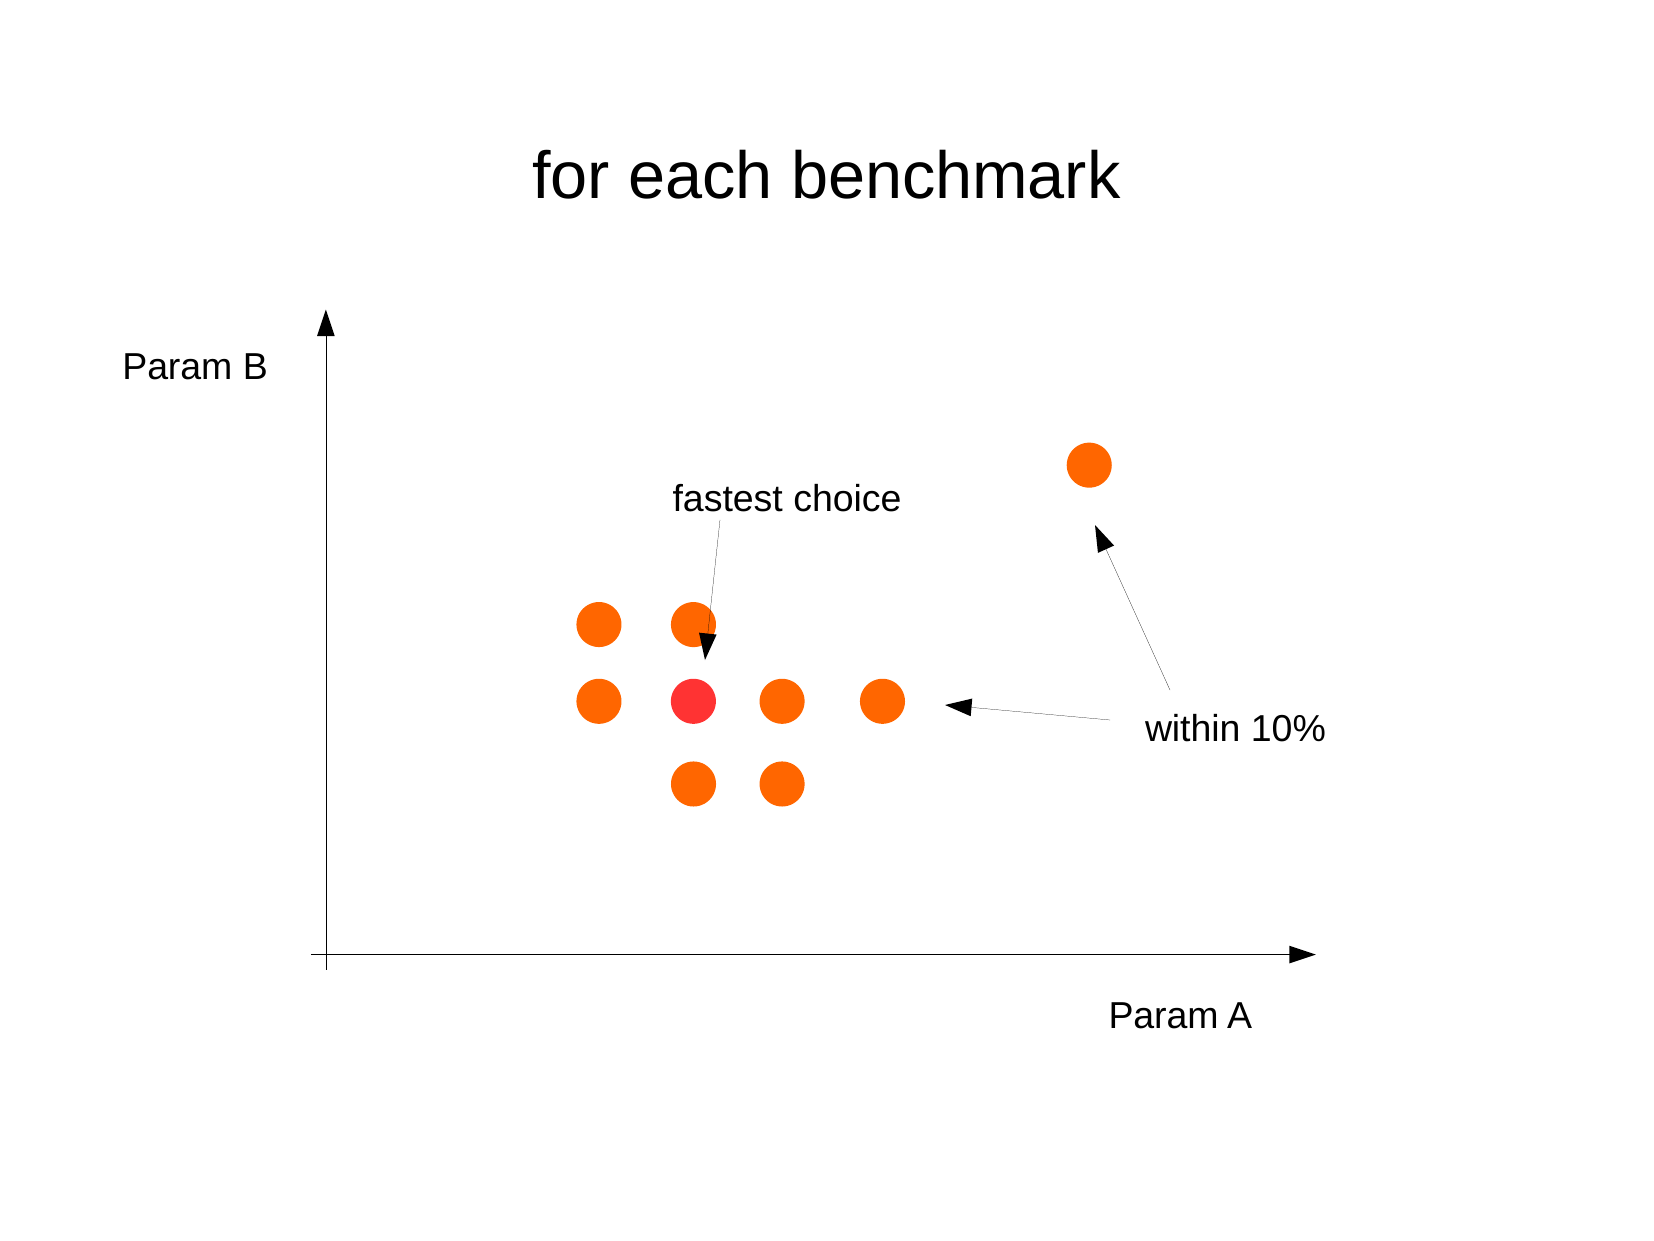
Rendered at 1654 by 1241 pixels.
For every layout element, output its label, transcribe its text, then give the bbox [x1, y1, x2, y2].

text_box [1066, 442, 1112, 488]
text_box within 10% [1130, 700, 1341, 751]
text_box [759, 761, 805, 807]
text_box [576, 602, 622, 648]
text_box [759, 678, 805, 724]
text_box [859, 678, 906, 724]
text_box [709, 610, 716, 634]
text_box Param A [1093, 987, 1267, 1038]
text_box [576, 678, 622, 724]
text_box [670, 761, 717, 807]
text_box Param B [107, 337, 283, 388]
text_box [670, 602, 710, 648]
text_box for each benchmark [0, 122, 1654, 228]
text_box fastest choice [657, 469, 917, 520]
text_box [670, 678, 716, 724]
